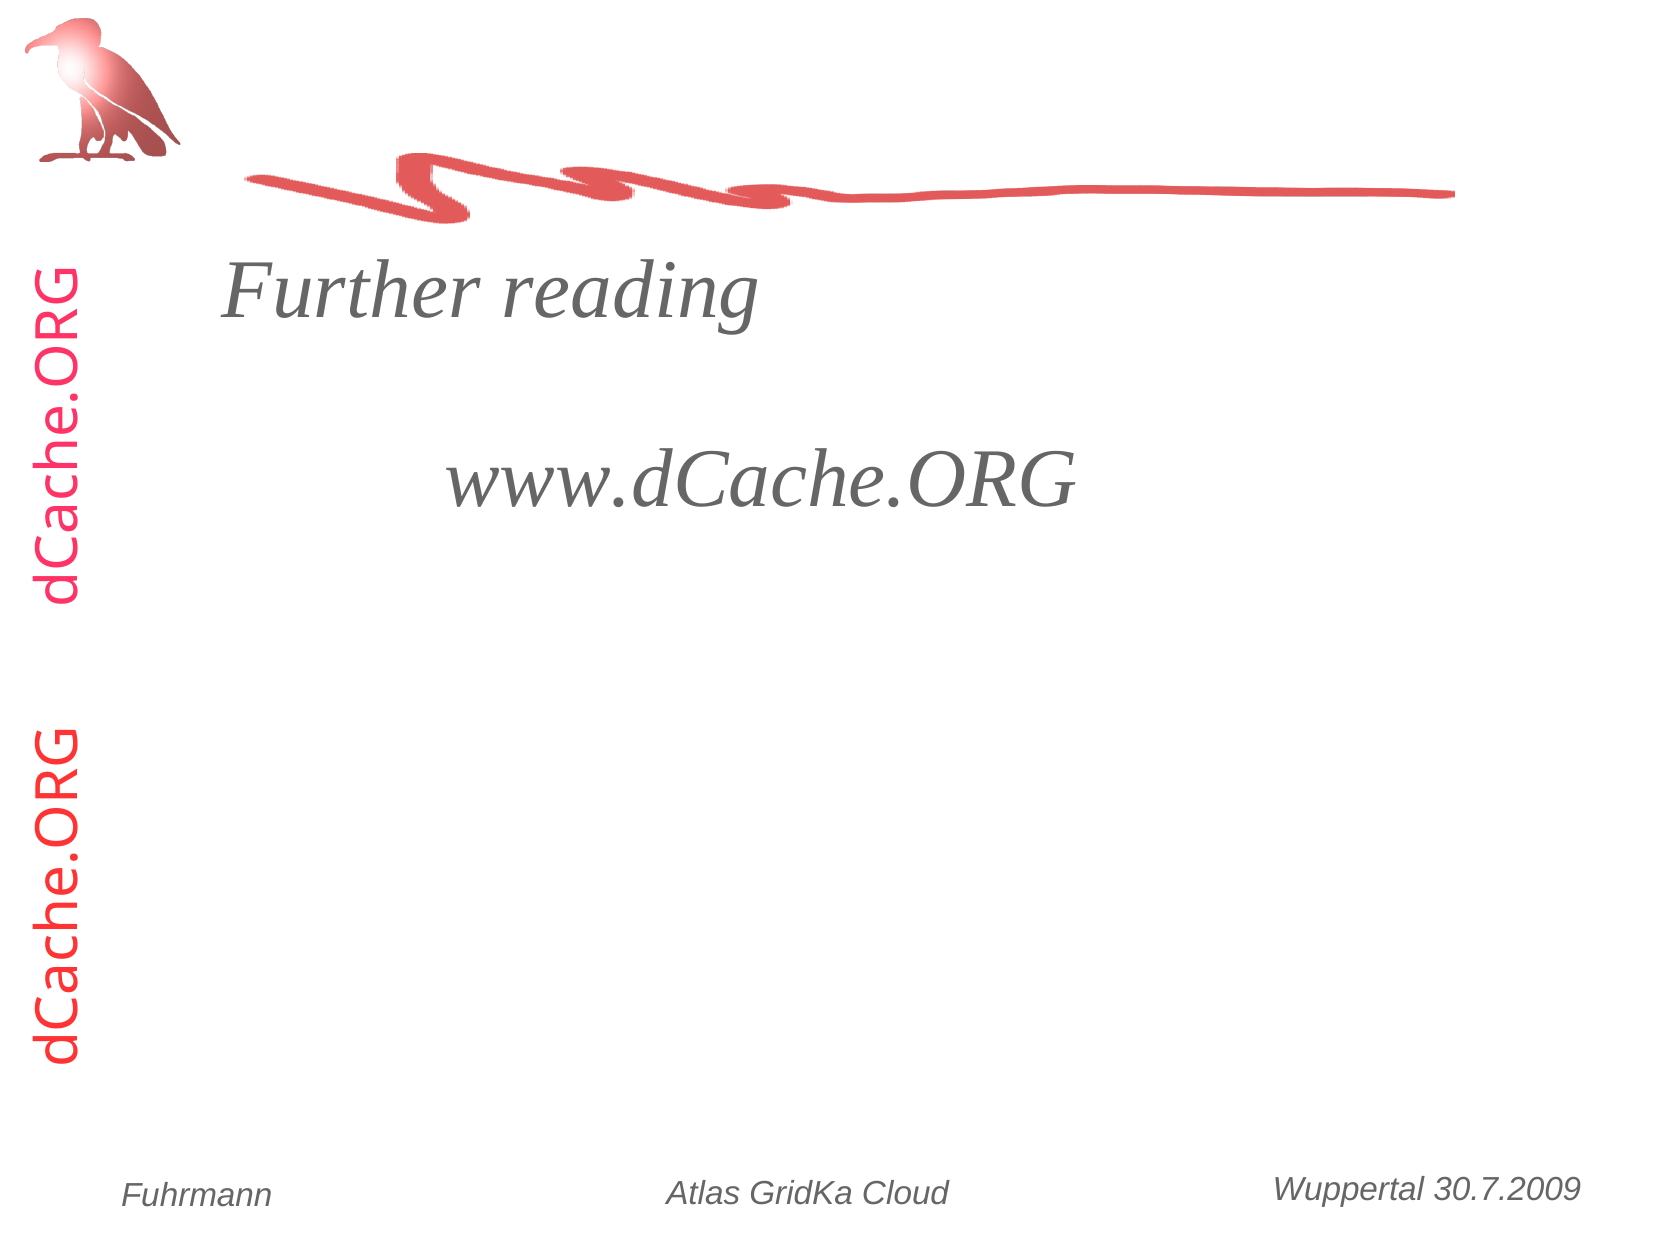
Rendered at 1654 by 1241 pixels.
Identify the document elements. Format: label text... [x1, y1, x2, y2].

text_box www.dCache.ORG [429, 424, 1087, 535]
text_box Further reading [206, 236, 774, 347]
